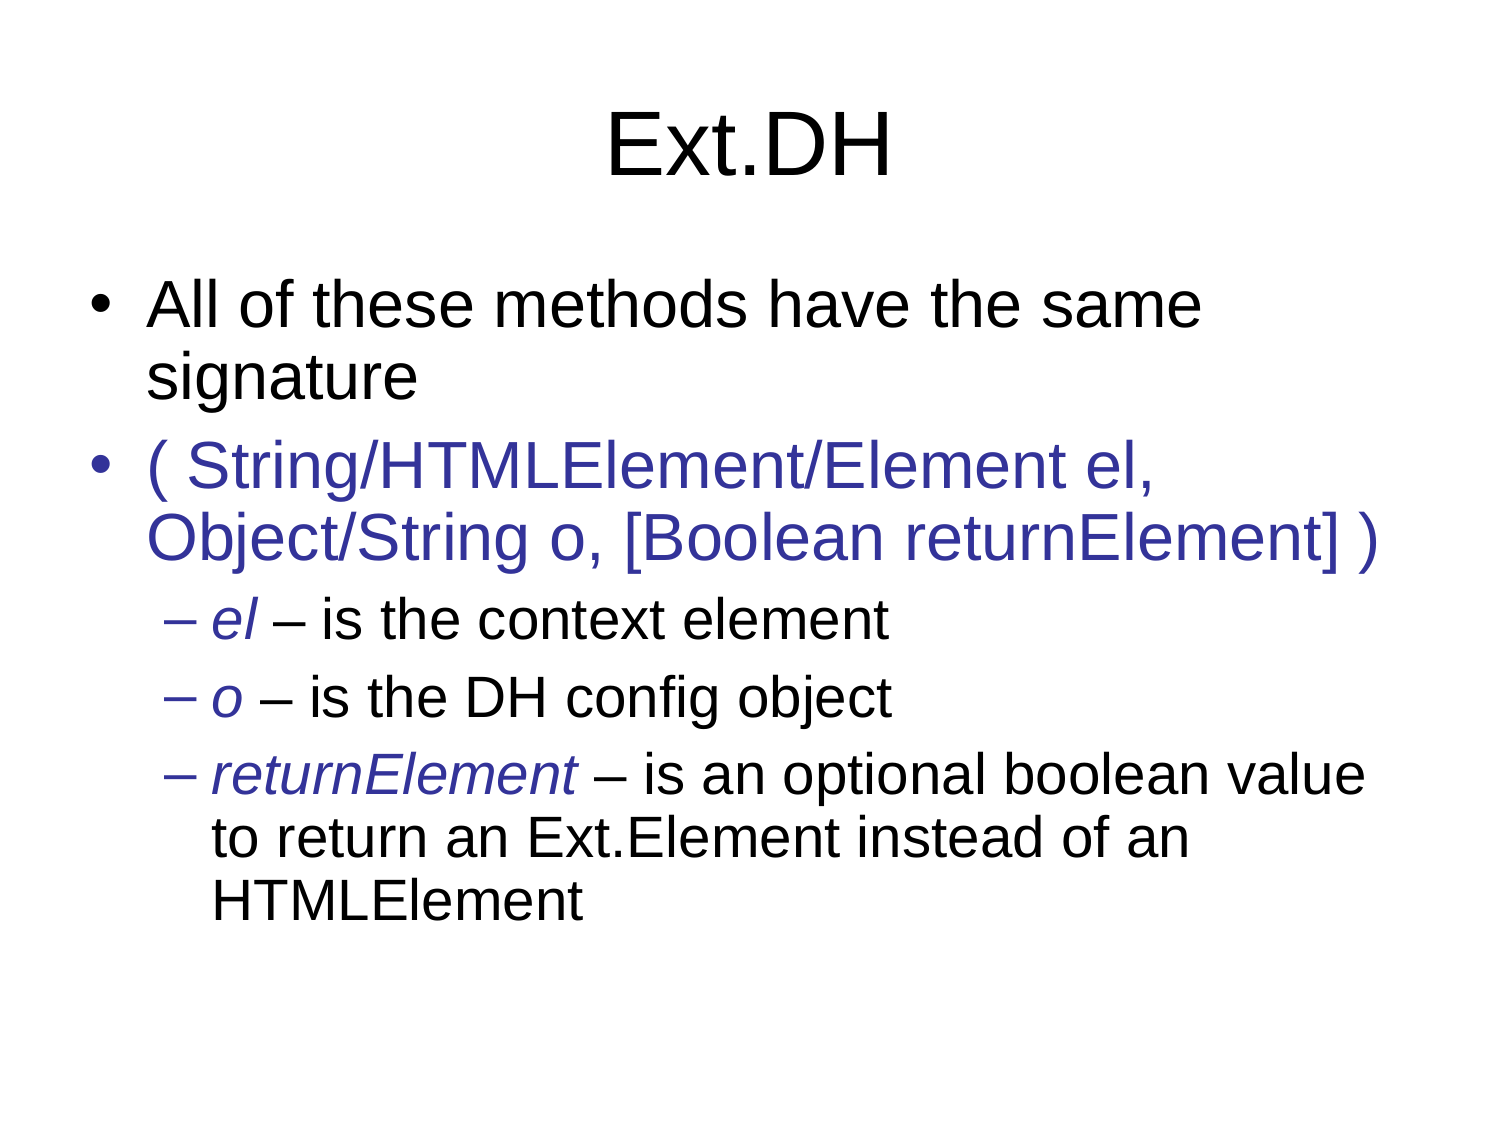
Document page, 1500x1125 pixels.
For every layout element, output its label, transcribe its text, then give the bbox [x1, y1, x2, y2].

list All of these methods have the same signature ( String/HTMLElement/Element el, Object/String o, [Boolean returnElement] ) el – is the context element o – is the DH config object returnElement – is an optional boolean value to return an Ext.Element instead of an HTMLElement [75, 262, 1426, 1006]
title Ext.DH [75, 45, 1426, 233]
